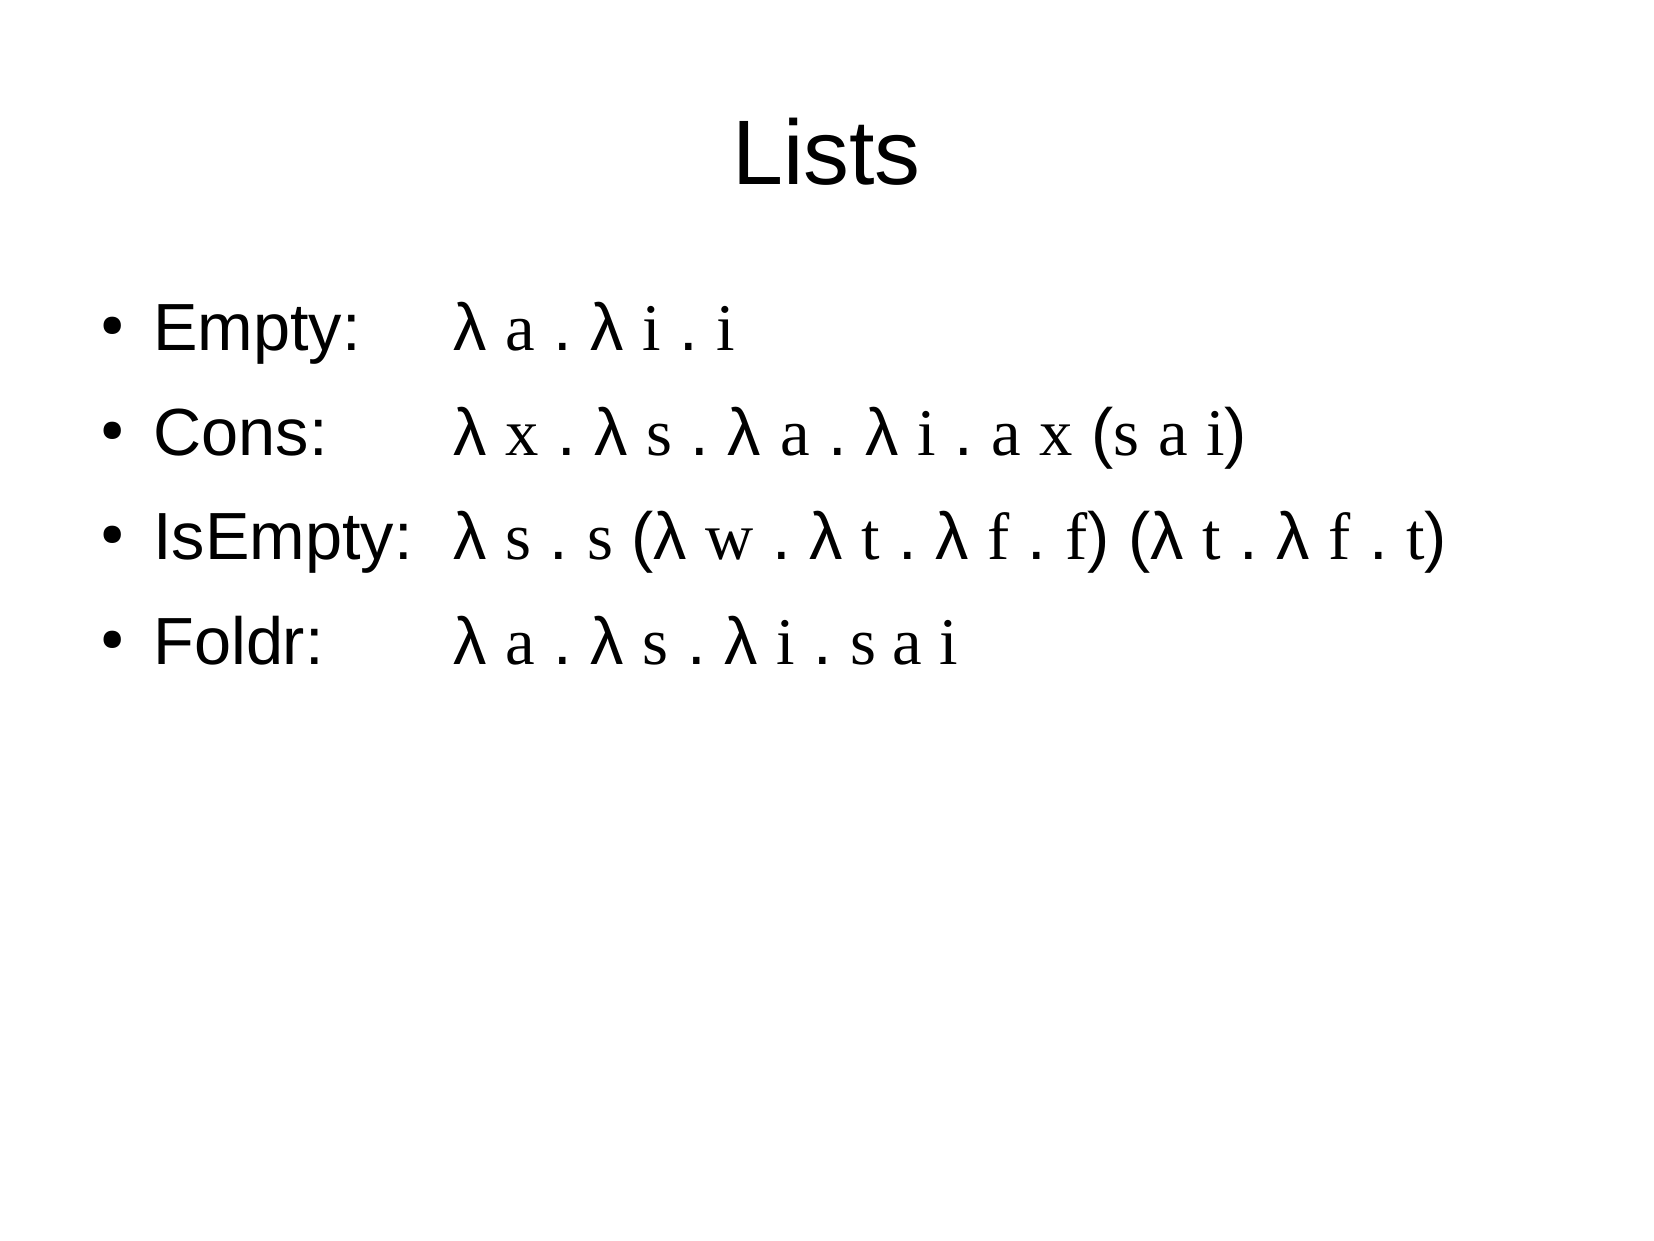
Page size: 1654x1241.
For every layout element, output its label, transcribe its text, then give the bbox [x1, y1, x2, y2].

title Lists [82, 49, 1571, 257]
list Empty: λ a . λ i . i Cons: λ x . λ s . λ a . λ i . a x (s a i) IsEmpty: λ s . s (λ w . λ t . λ f . f) (λ t . λ f . t) Foldr: λ a . λ s . λ i . s a i [82, 290, 1571, 1010]
